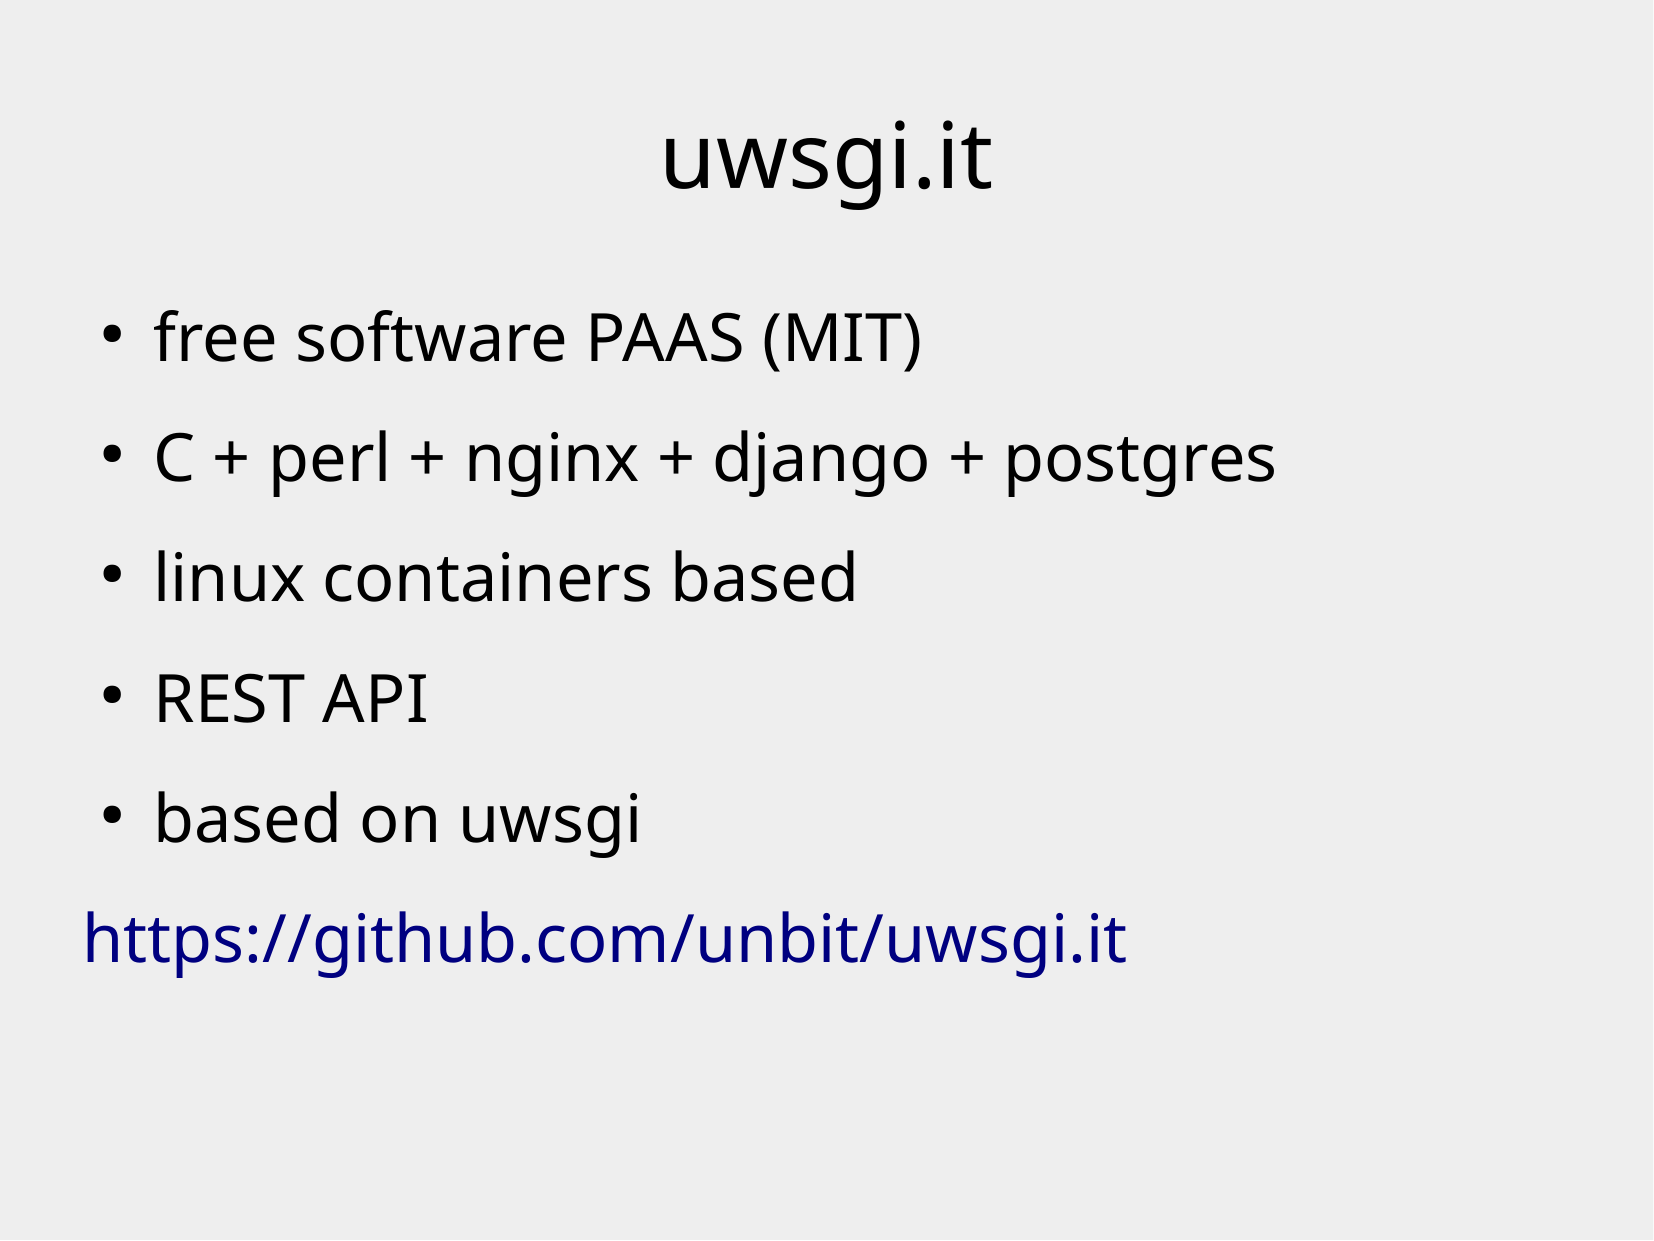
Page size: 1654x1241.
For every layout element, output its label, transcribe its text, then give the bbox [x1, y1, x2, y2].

list free software PAAS (MIT) C + perl + nginx + django + postgres linux containers based REST API based on uwsgi https://github.com/unbit/uwsgi.it [82, 290, 1571, 1010]
title uwsgi.it [82, 49, 1571, 257]
